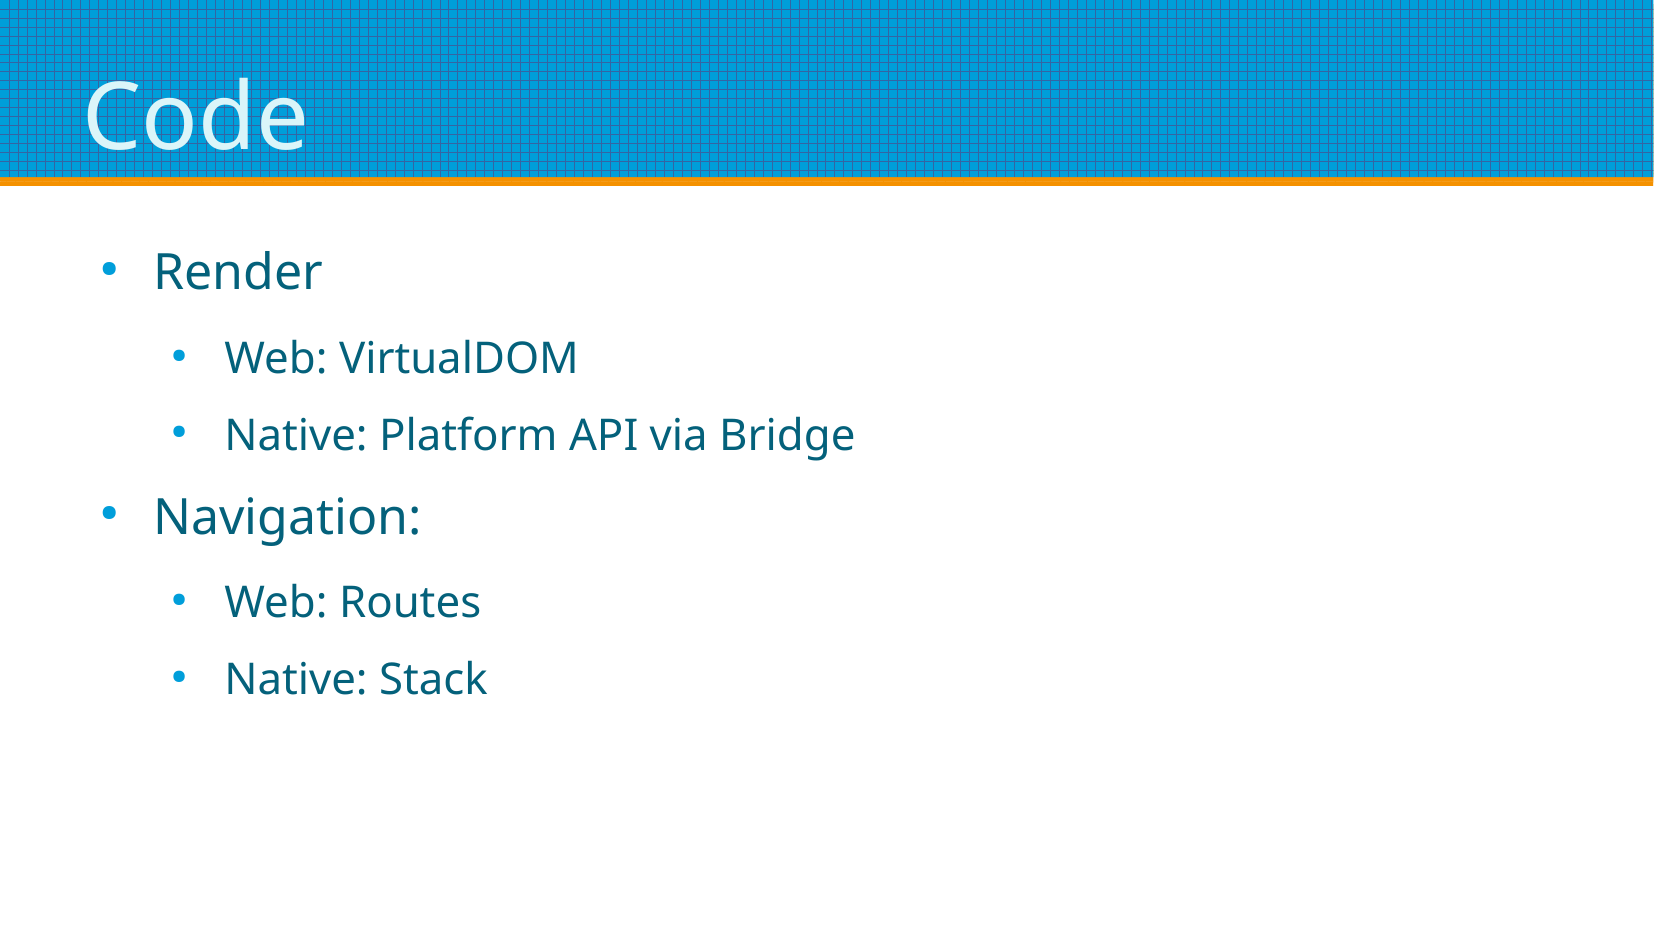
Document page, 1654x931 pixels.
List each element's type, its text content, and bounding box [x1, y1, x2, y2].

title Code [82, 14, 1571, 178]
list Render Web: VirtualDOM Native: Platform API via Bridge Navigation: Web: Routes Native: Stack [82, 236, 1571, 813]
